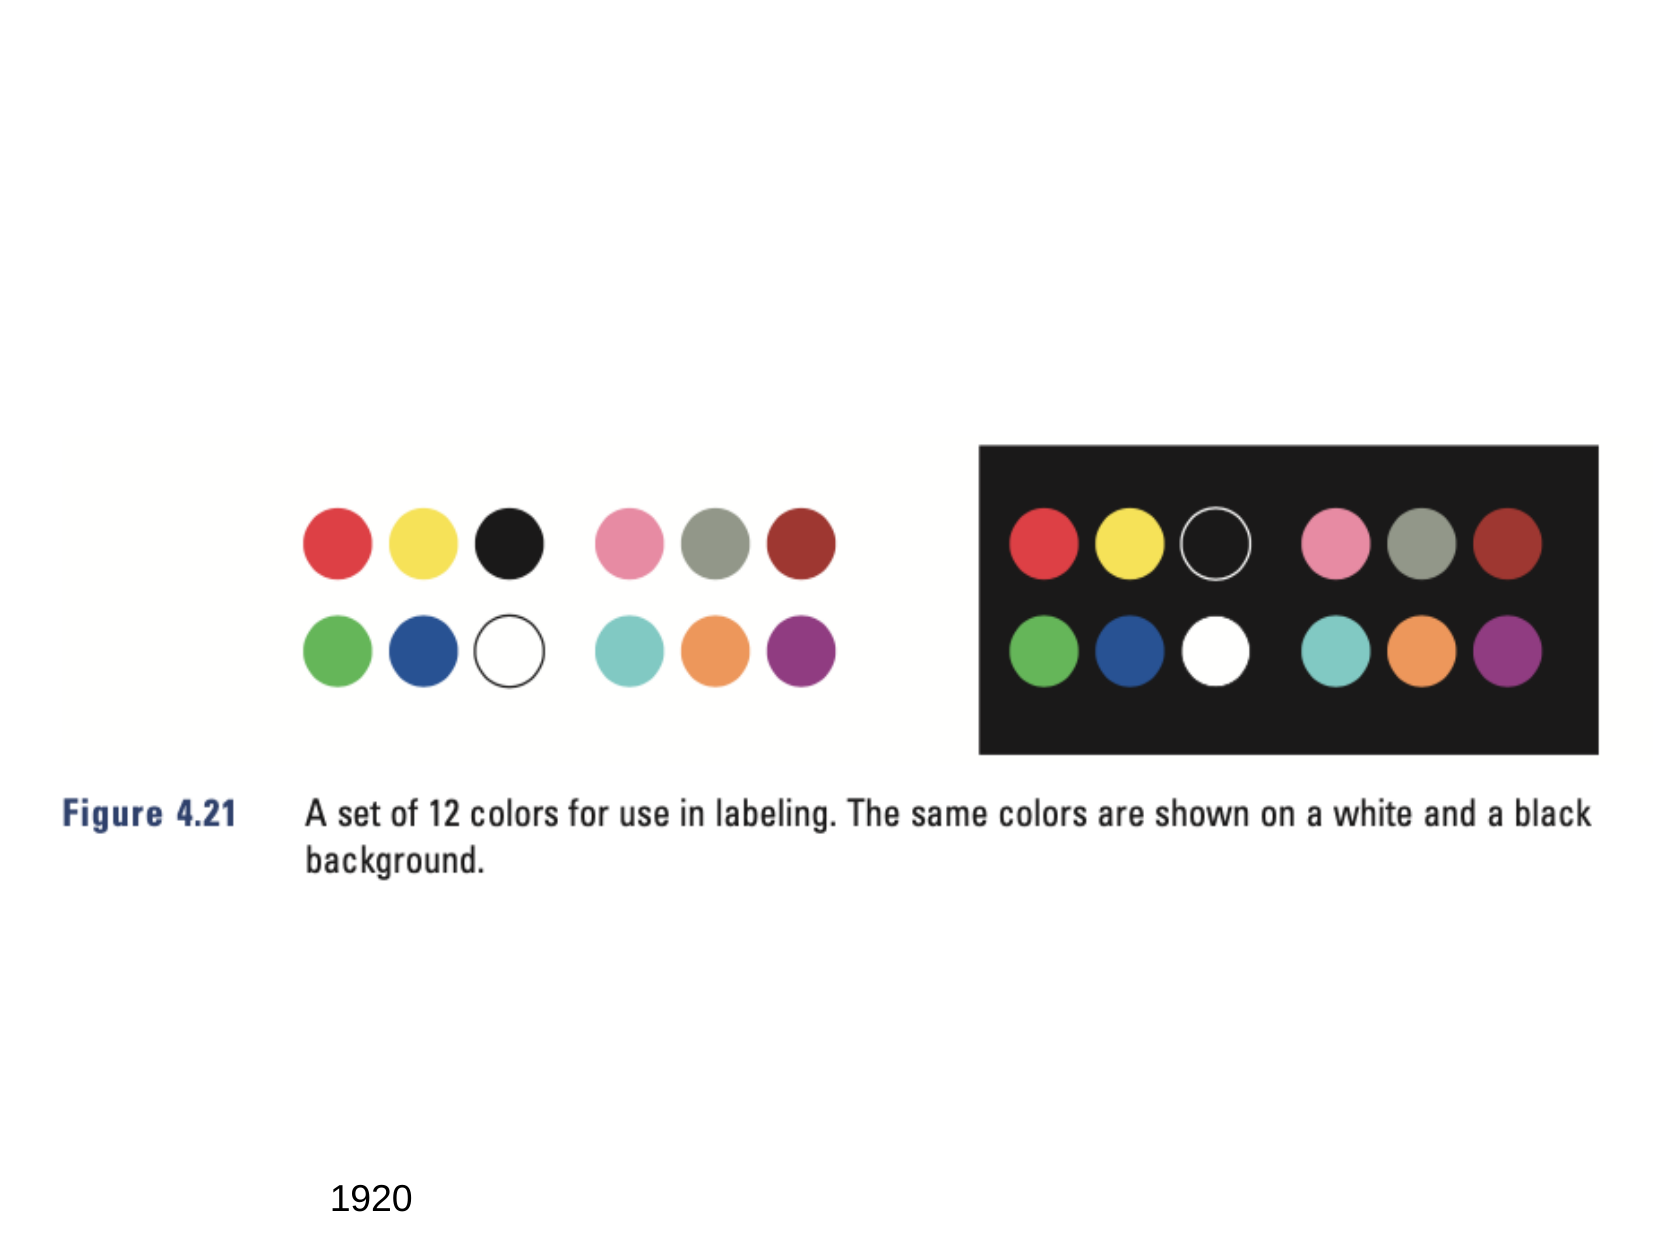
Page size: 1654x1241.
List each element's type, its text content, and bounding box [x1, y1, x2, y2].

text_box 1920 [315, 1170, 429, 1227]
picture [15, 374, 1654, 934]
